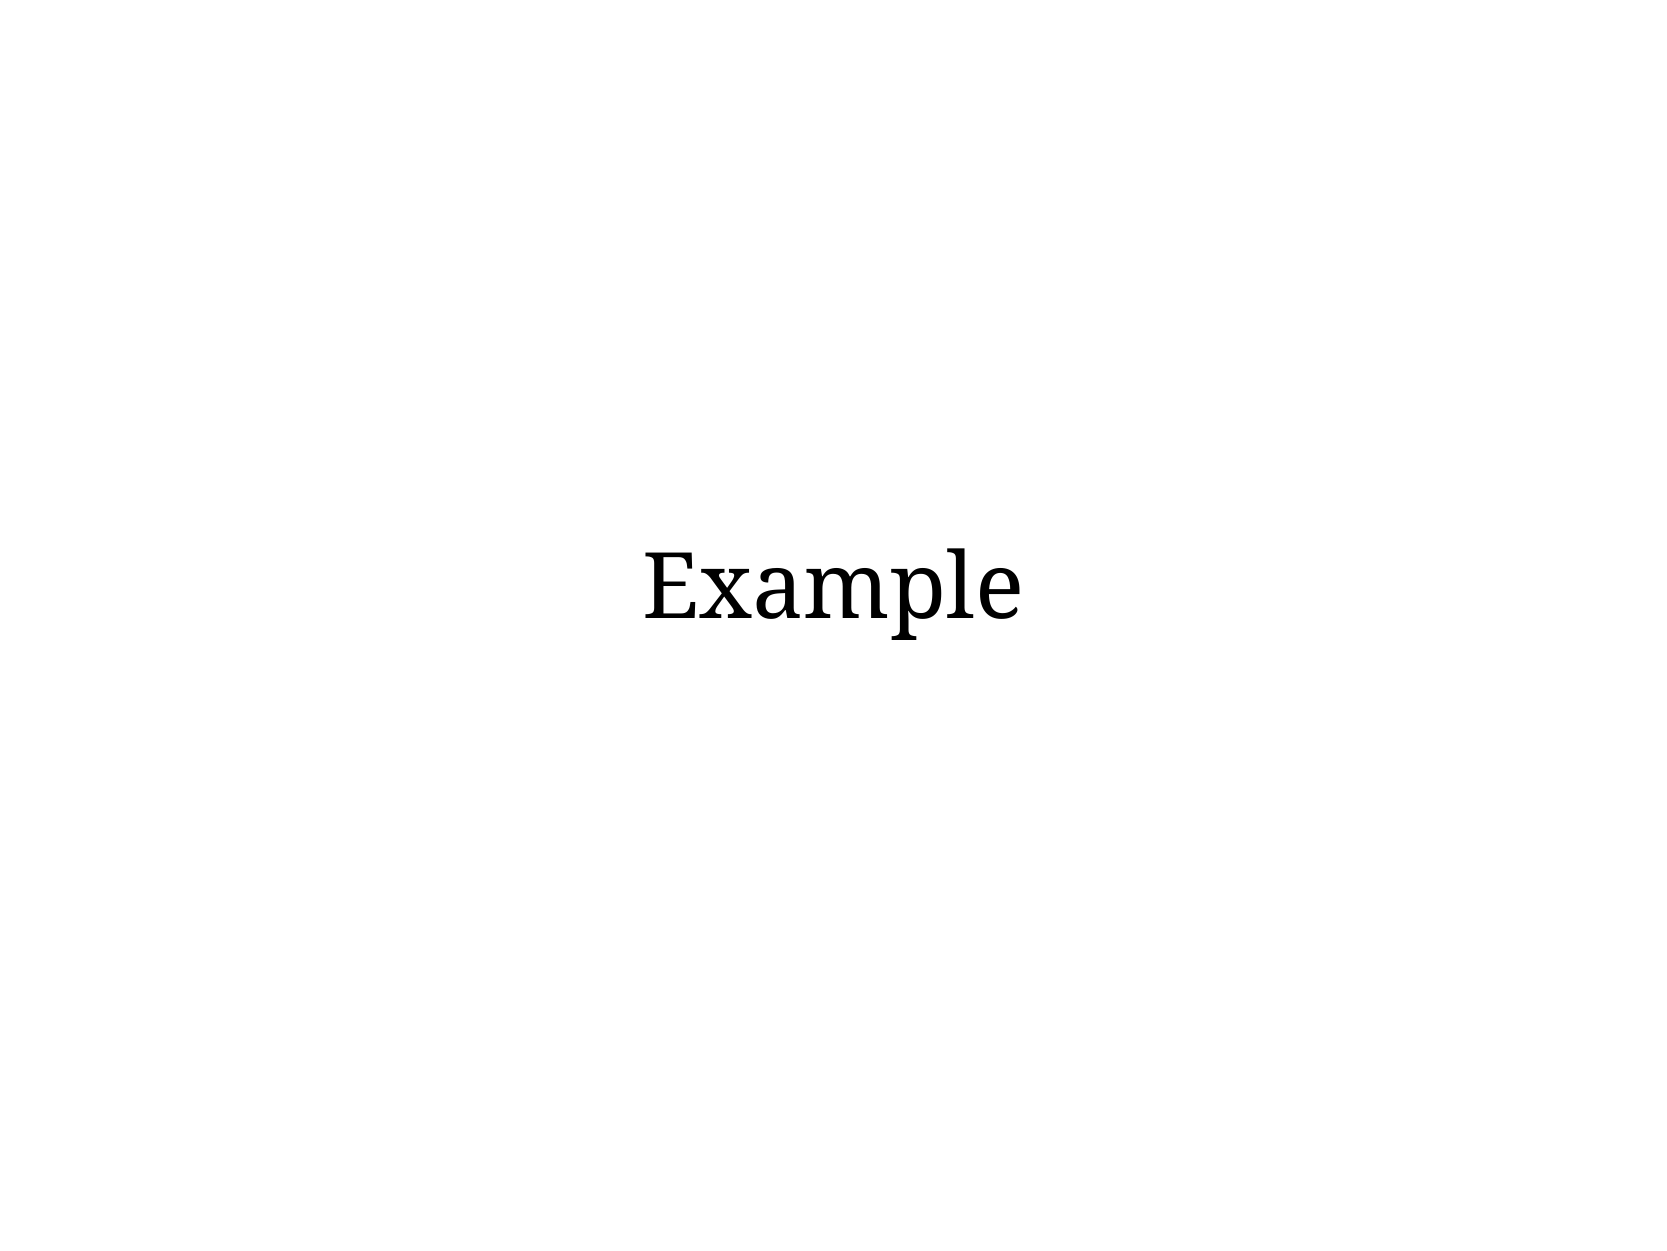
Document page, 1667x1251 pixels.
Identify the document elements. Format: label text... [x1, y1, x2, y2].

title Example [124, 477, 1542, 686]
